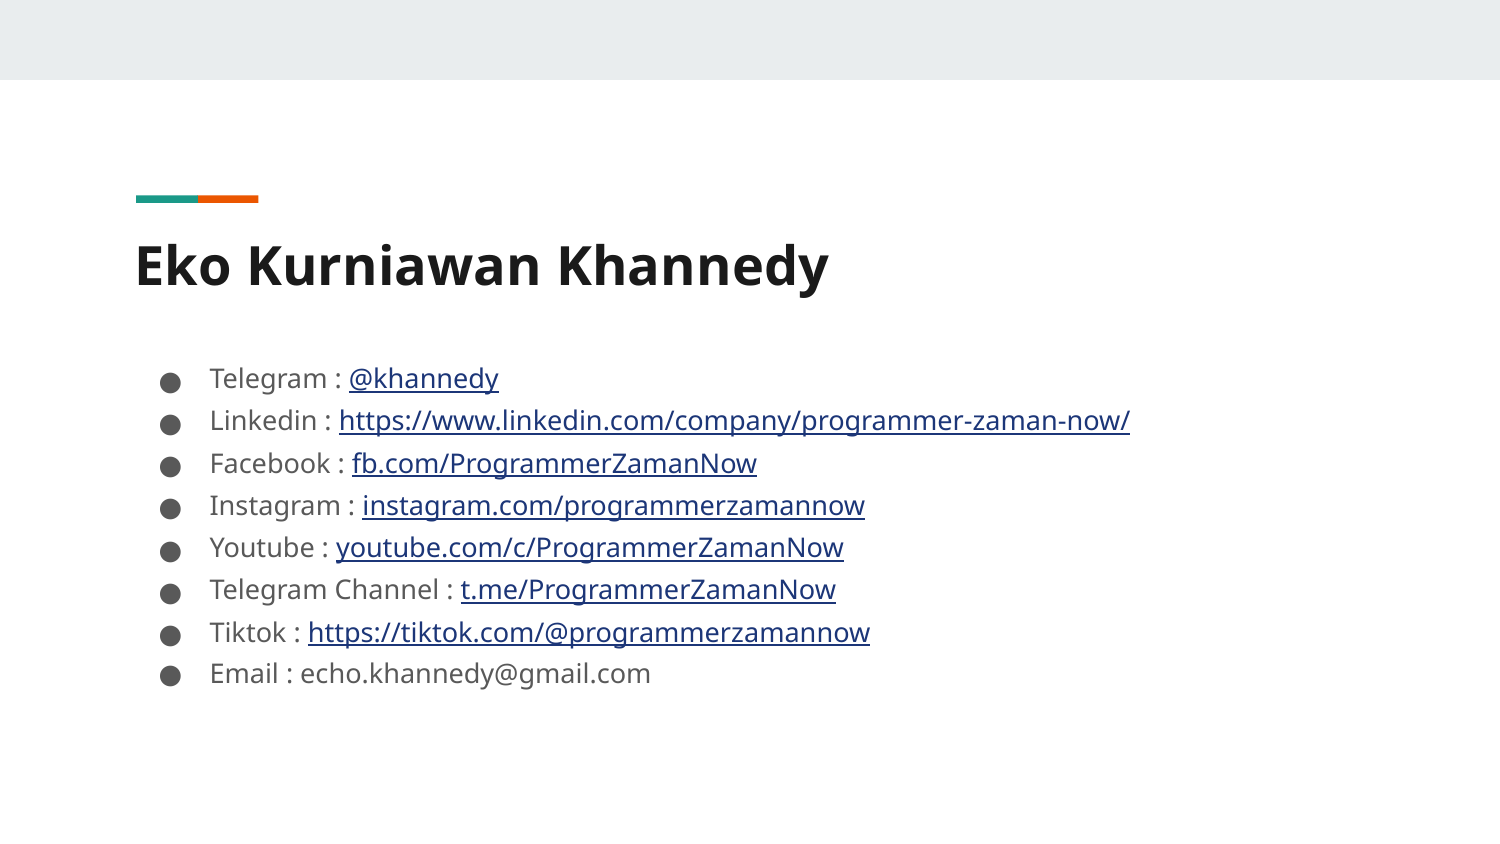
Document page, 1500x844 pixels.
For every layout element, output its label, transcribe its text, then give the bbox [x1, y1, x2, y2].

title Eko Kurniawan Khannedy [119, 216, 1381, 305]
list Telegram : @khannedy Linkedin : https://www.linkedin.com/company/programmer-zaman-now/ Facebook : fb.com/ProgrammerZamanNow Instagram : instagram.com/programmerzamannow Youtube : youtube.com/c/ProgrammerZamanNow Telegram Channel : t.me/ProgrammerZamanNow Tiktok : https://tiktok.com/@programmerzamannow Email : echo.khannedy@gmail.com [119, 341, 1381, 712]
